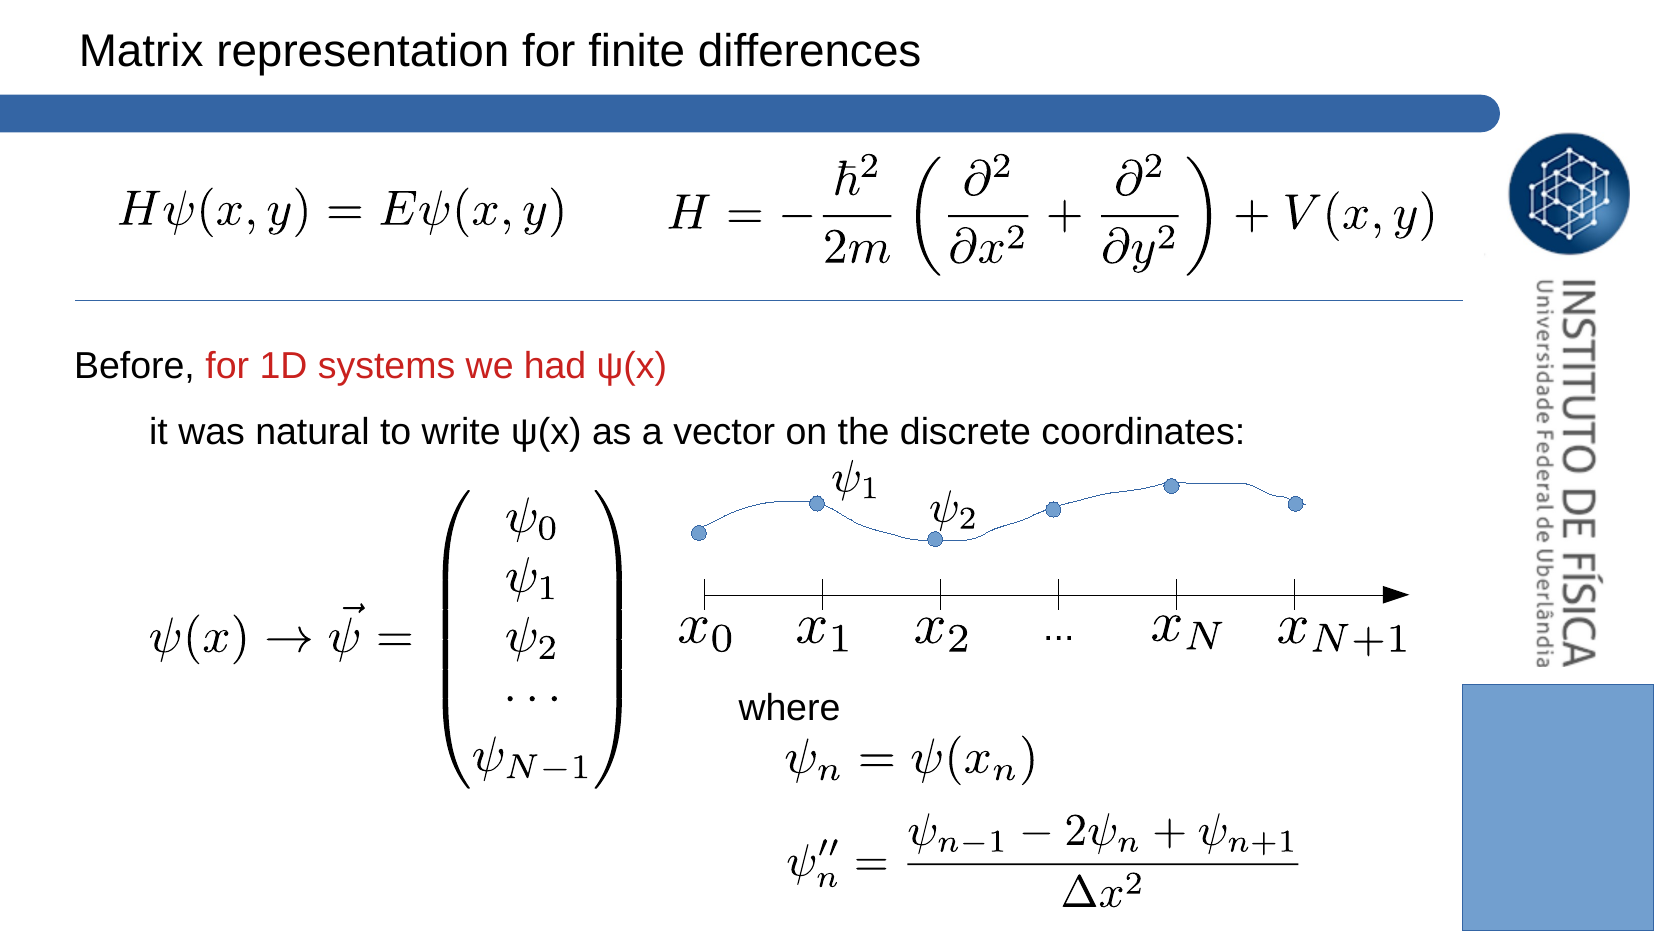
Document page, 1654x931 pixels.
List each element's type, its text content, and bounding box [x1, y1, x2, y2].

text_box [118, 187, 563, 238]
text_box [668, 153, 1433, 276]
text_box [1045, 501, 1061, 518]
picture [911, 615, 970, 654]
text_box [927, 490, 975, 547]
picture [793, 615, 850, 654]
text_box [809, 495, 825, 512]
picture [1150, 615, 1223, 650]
text_box where [723, 678, 856, 736]
text_box [832, 459, 876, 501]
text_box ... [1028, 598, 1090, 656]
text_box [1163, 478, 1180, 494]
title Matrix representation for finite differences [78, 25, 1568, 77]
text_box [785, 735, 1034, 786]
text_box Before, for 1D systems we had ψ(x) it was natural to write ψ(x) as a vector on the discrete coordinates: [59, 337, 1261, 460]
text_box [691, 525, 707, 541]
picture [675, 614, 734, 655]
text_box [1288, 496, 1304, 512]
text_box [787, 813, 1299, 908]
text_box [150, 490, 622, 789]
picture [1485, 134, 1629, 666]
picture [1274, 615, 1408, 659]
